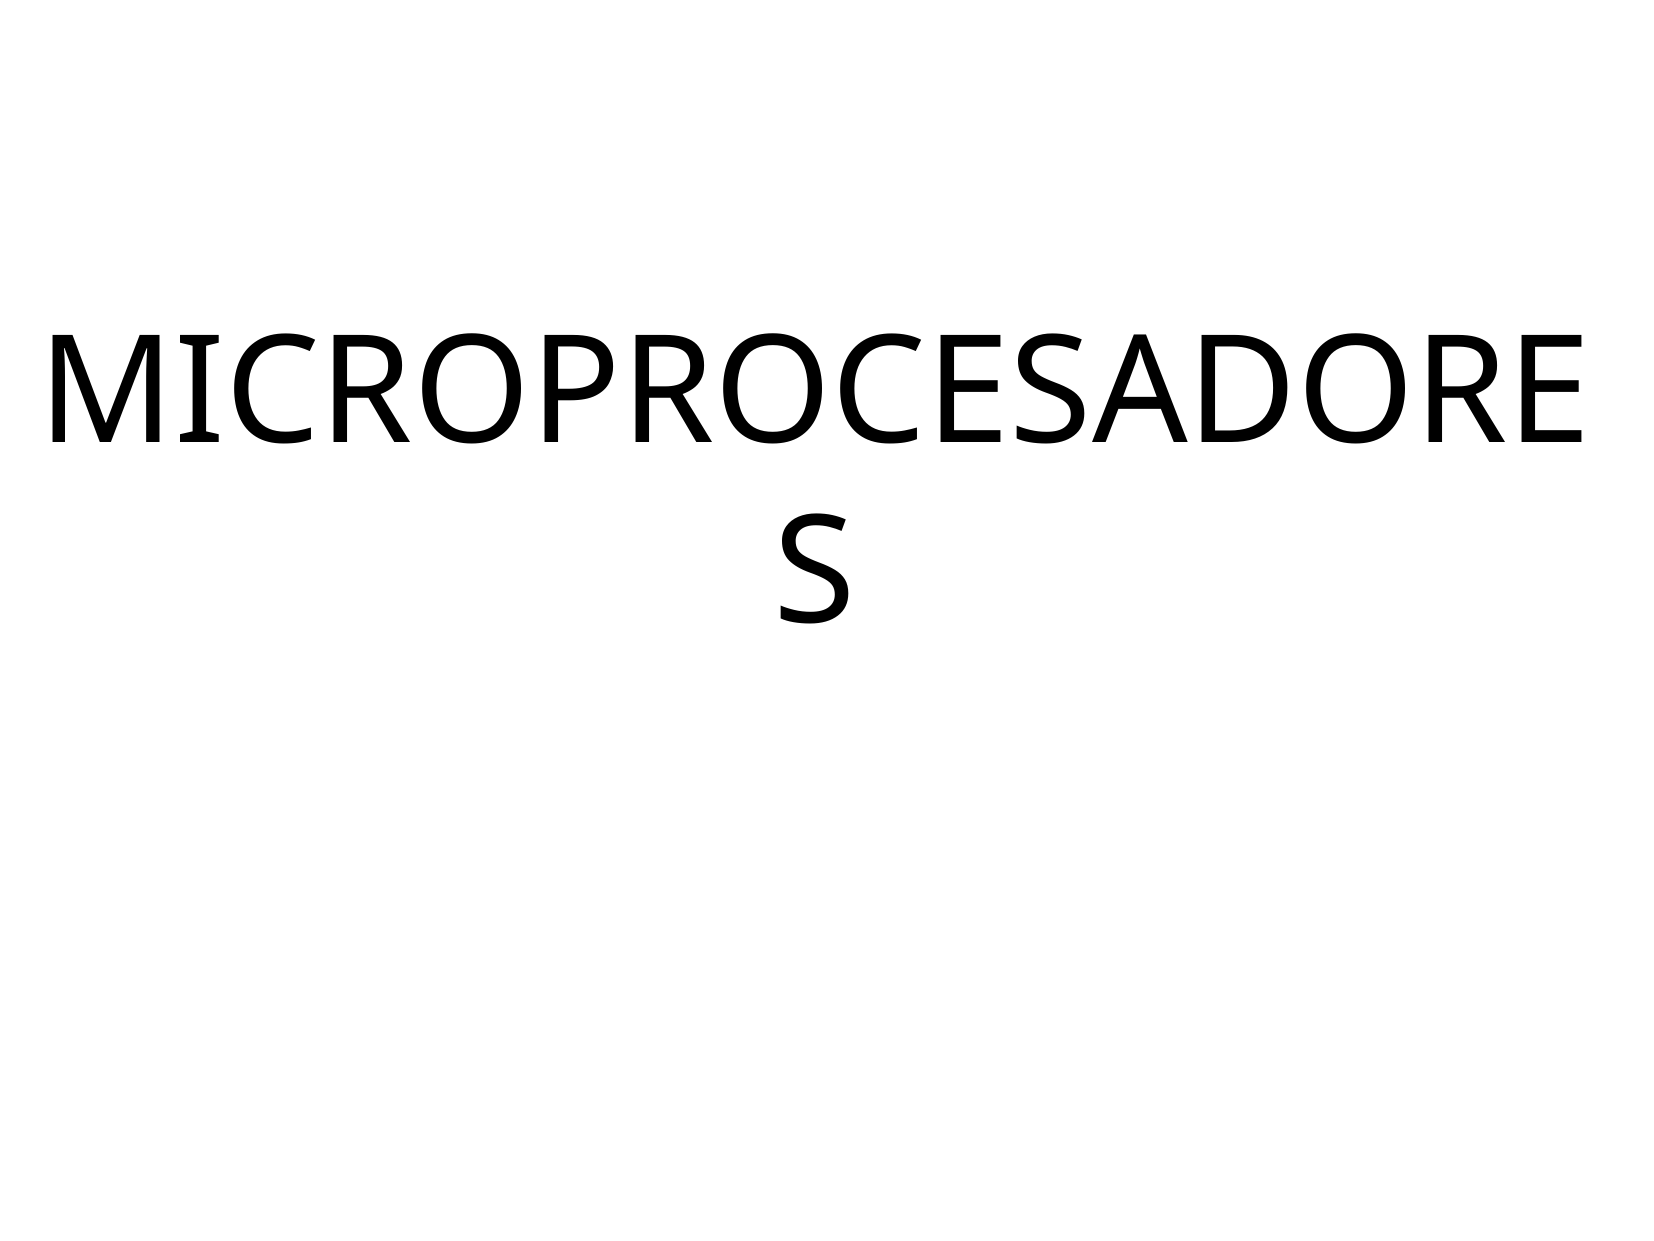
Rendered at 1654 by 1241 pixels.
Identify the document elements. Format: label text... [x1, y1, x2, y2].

title MICROPROCESADORES [0, 307, 1630, 638]
